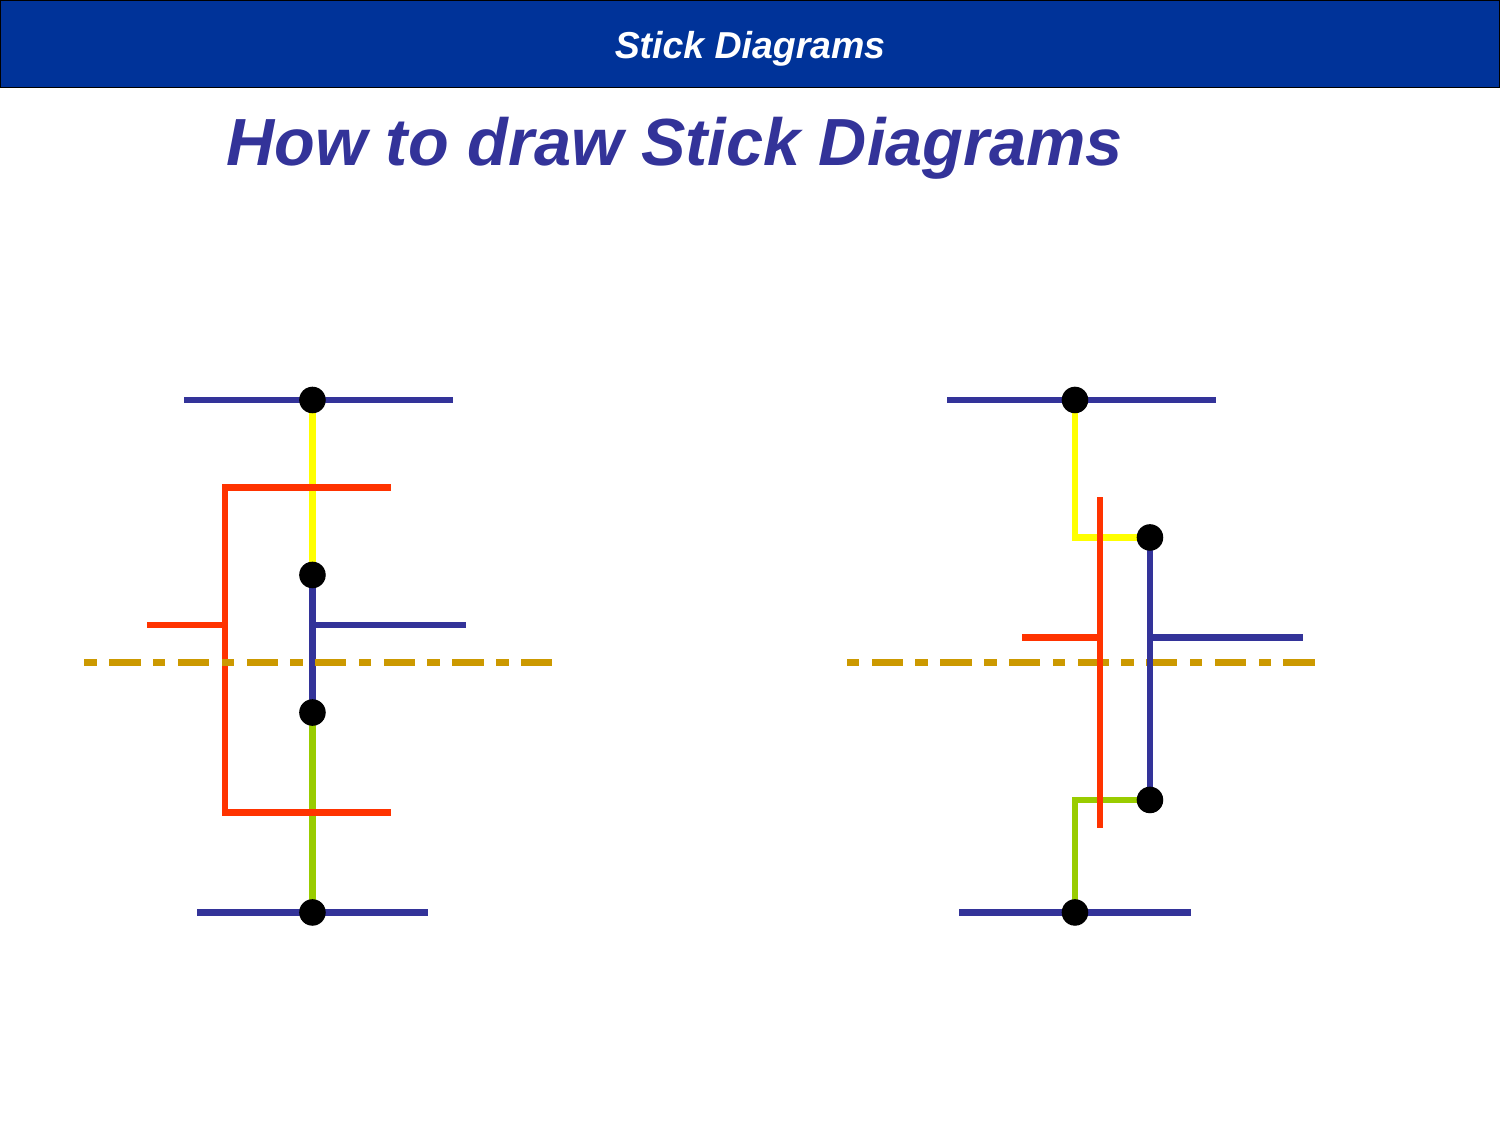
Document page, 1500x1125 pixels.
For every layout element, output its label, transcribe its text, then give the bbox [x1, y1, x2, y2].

text_box [299, 387, 325, 413]
text_box [299, 899, 325, 925]
title How to draw Stick Diagrams [0, 88, 1351, 233]
text_box Stick Diagrams [0, 0, 1500, 88]
text_box [1137, 524, 1163, 550]
text_box [299, 699, 325, 726]
text_box [1062, 387, 1088, 413]
text_box [299, 562, 325, 588]
text_box [1137, 787, 1163, 813]
text_box [1062, 899, 1088, 925]
